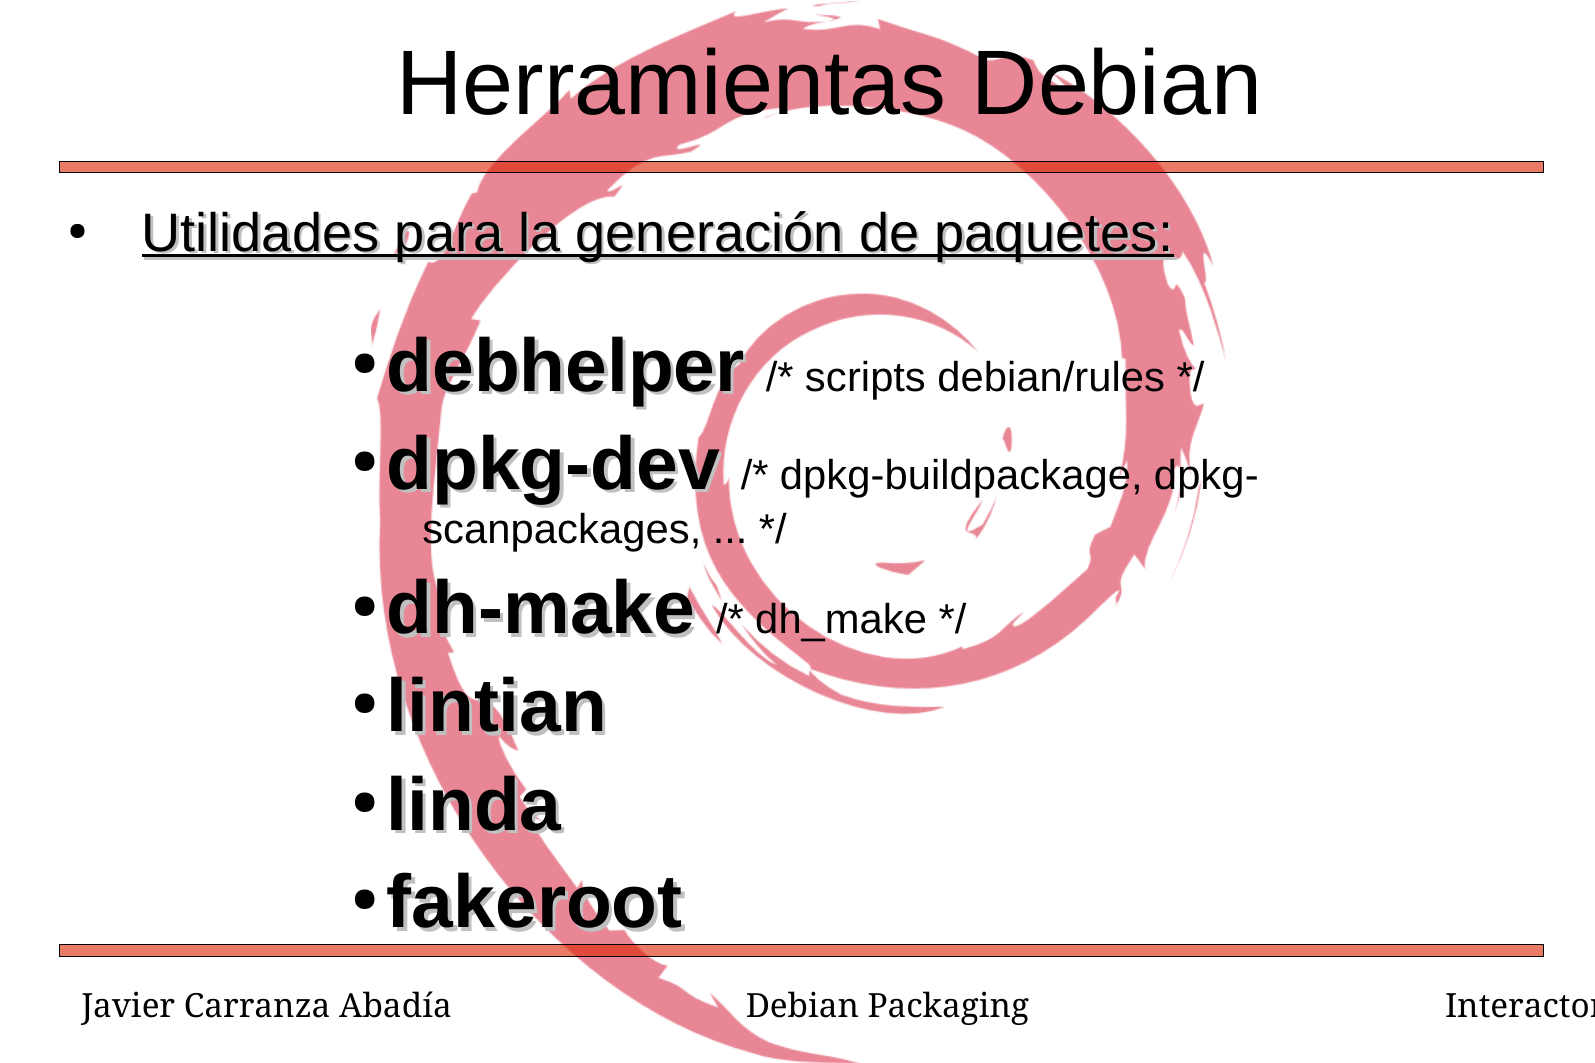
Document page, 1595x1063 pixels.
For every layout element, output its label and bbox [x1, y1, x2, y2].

picture [616, 227, 628, 234]
text_box [59, 944, 1544, 957]
picture [899, 227, 912, 234]
picture [676, 227, 689, 234]
picture [371, 1, 1226, 161]
picture [371, 1001, 377, 1015]
picture [405, 228, 417, 248]
picture [868, 227, 881, 248]
text_box [59, 161, 1544, 173]
picture [371, 173, 1226, 944]
picture [1065, 227, 1078, 234]
picture [584, 228, 597, 248]
picture [793, 227, 806, 248]
picture [1111, 227, 1123, 234]
picture [371, 957, 1226, 1063]
picture [1004, 227, 1016, 248]
picture [945, 228, 957, 248]
